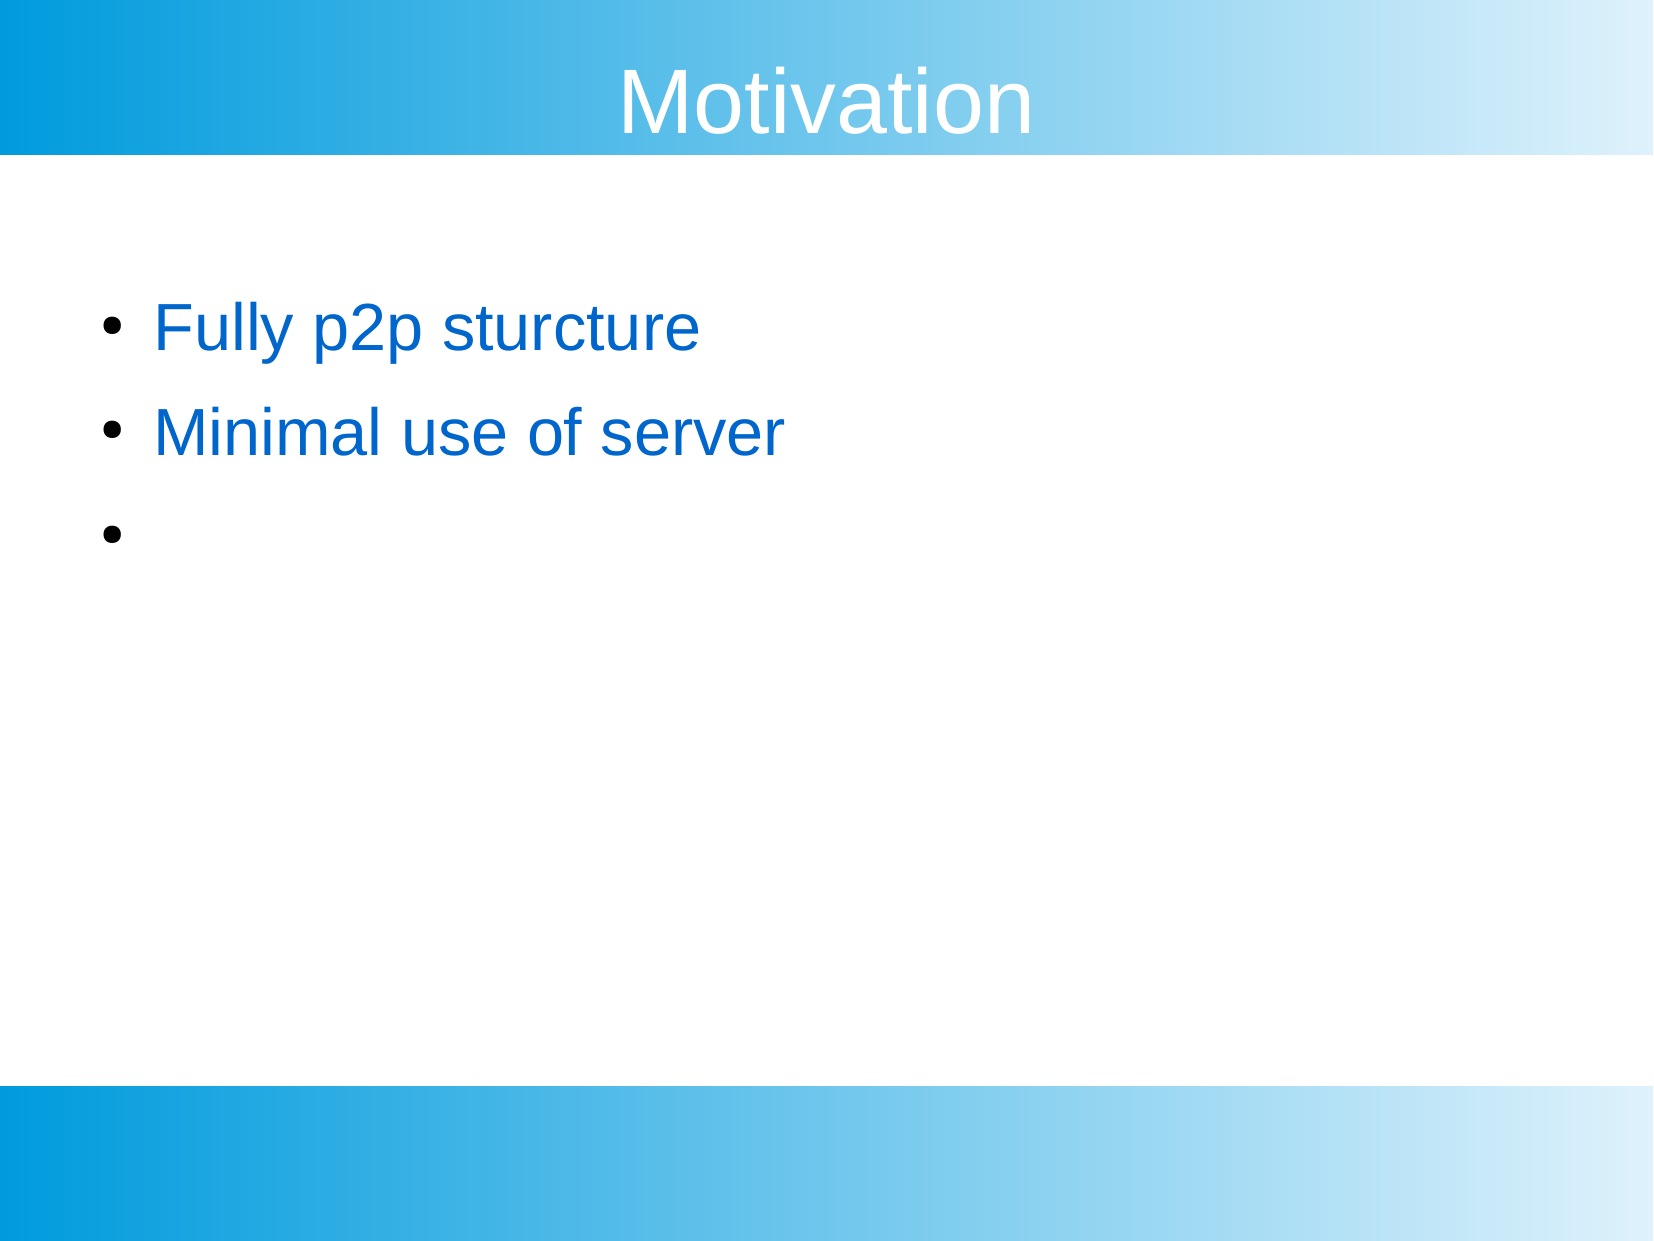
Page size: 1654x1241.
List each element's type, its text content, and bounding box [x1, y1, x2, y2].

list Fully p2p sturcture Minimal use of server [82, 290, 1571, 1010]
title Motivation [82, 49, 1571, 155]
